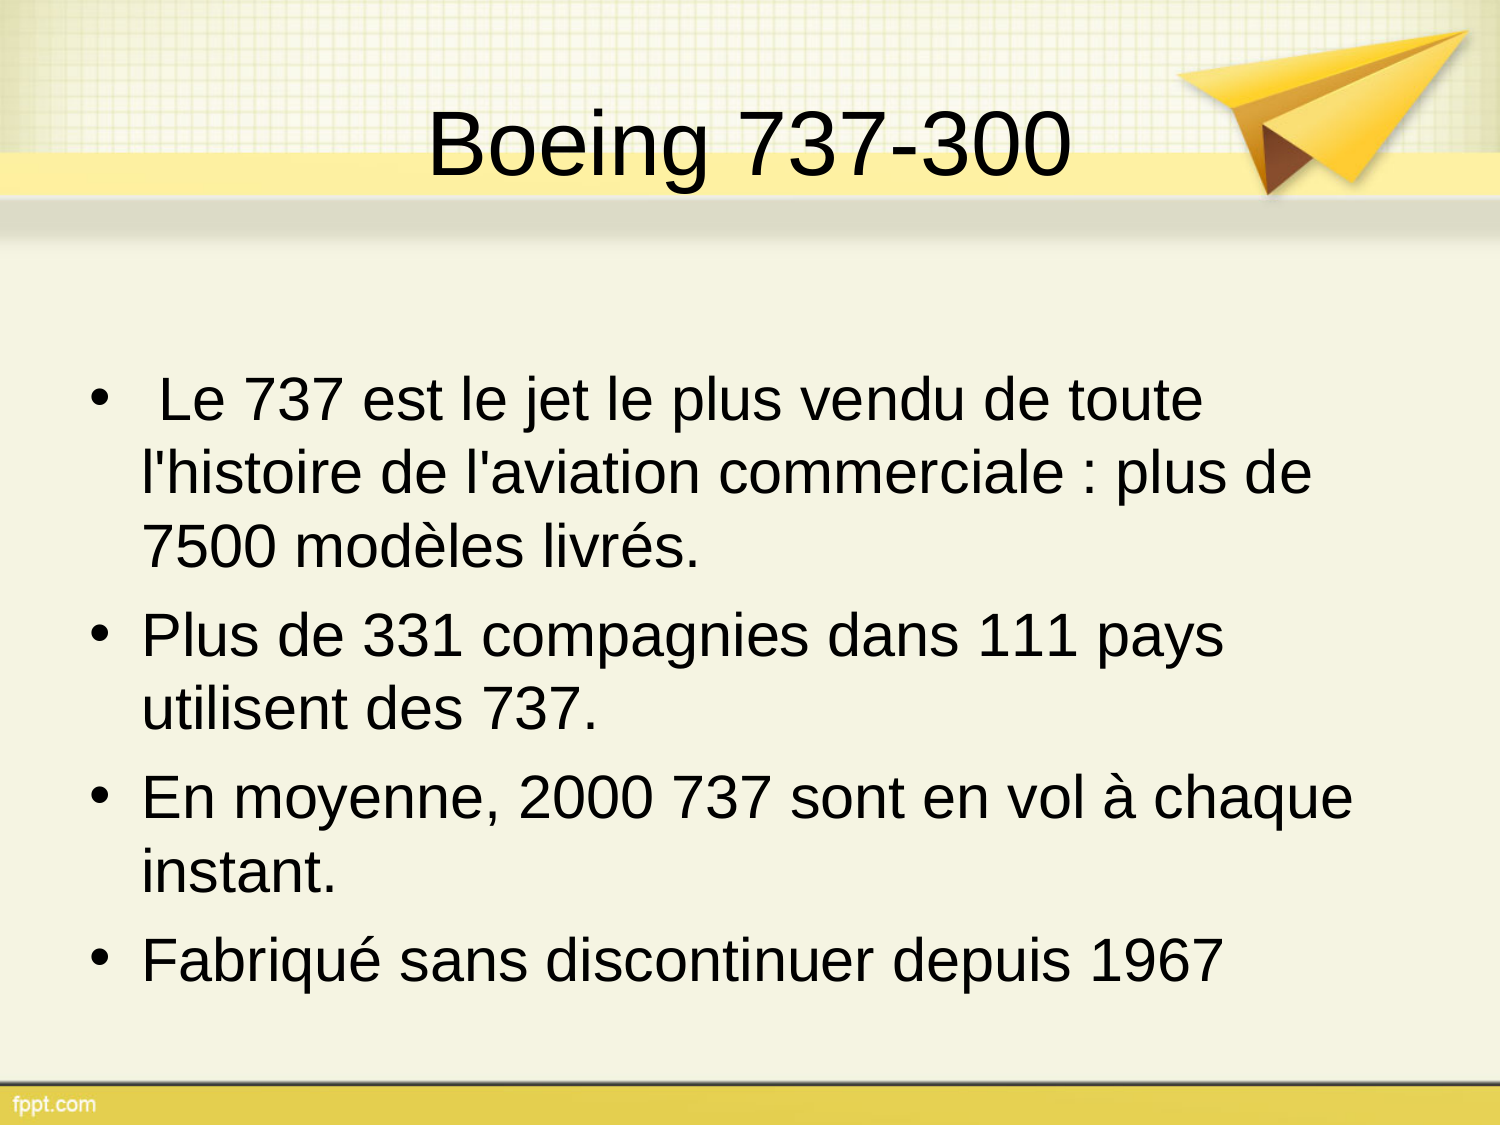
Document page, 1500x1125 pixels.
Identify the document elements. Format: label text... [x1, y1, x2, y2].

list Le 737 est le jet le plus vendu de toute l'histoire de l'aviation commerciale : plus de 7500 modèles livrés. Plus de 331 compagnies dans 111 pays utilisent des 737. En moyenne, 2000 737 sont en vol à chaque instant. Fabriqué sans discontinuer depuis 1967 [75, 262, 1426, 1005]
picture [0, 0, 1500, 1125]
title Boeing 737-300 [75, 45, 1426, 233]
